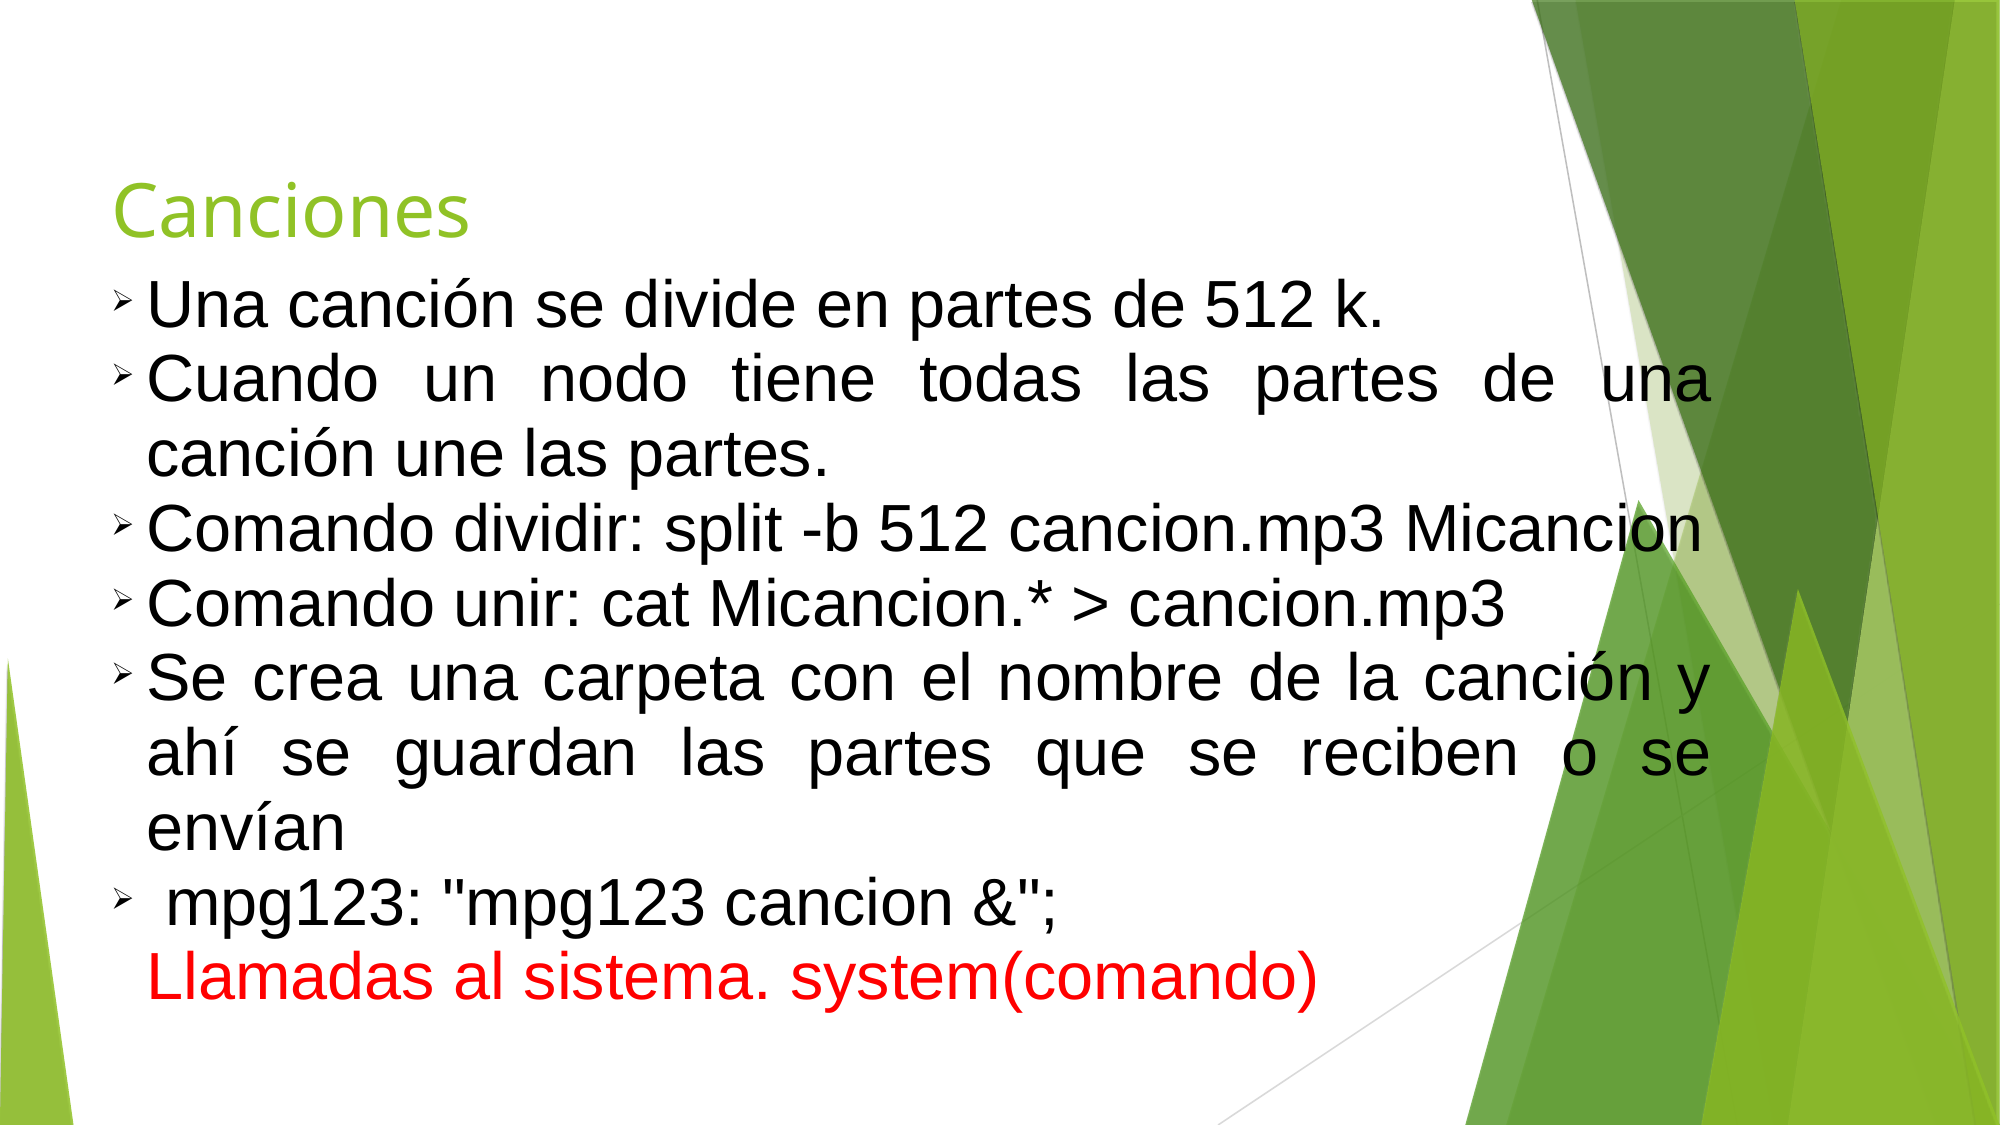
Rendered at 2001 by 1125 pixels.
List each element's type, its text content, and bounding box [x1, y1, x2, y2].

title Canciones [111, 99, 1522, 266]
subtitle Una canción se divide en partes de 512 k. Cuando un nodo tiene todas las partes de una canción une las partes. Comando dividir: split -b 512 cancion.mp3 Micancion Comando unir: cat Micancion.* > cancion.mp3 Se crea una carpeta con el nombre de la canción y ahí se guardan las partes que se reciben o se envían mpg123: "mpg123 cancion &"; Llamadas al sistema. system(comando) [111, 266, 1713, 1015]
